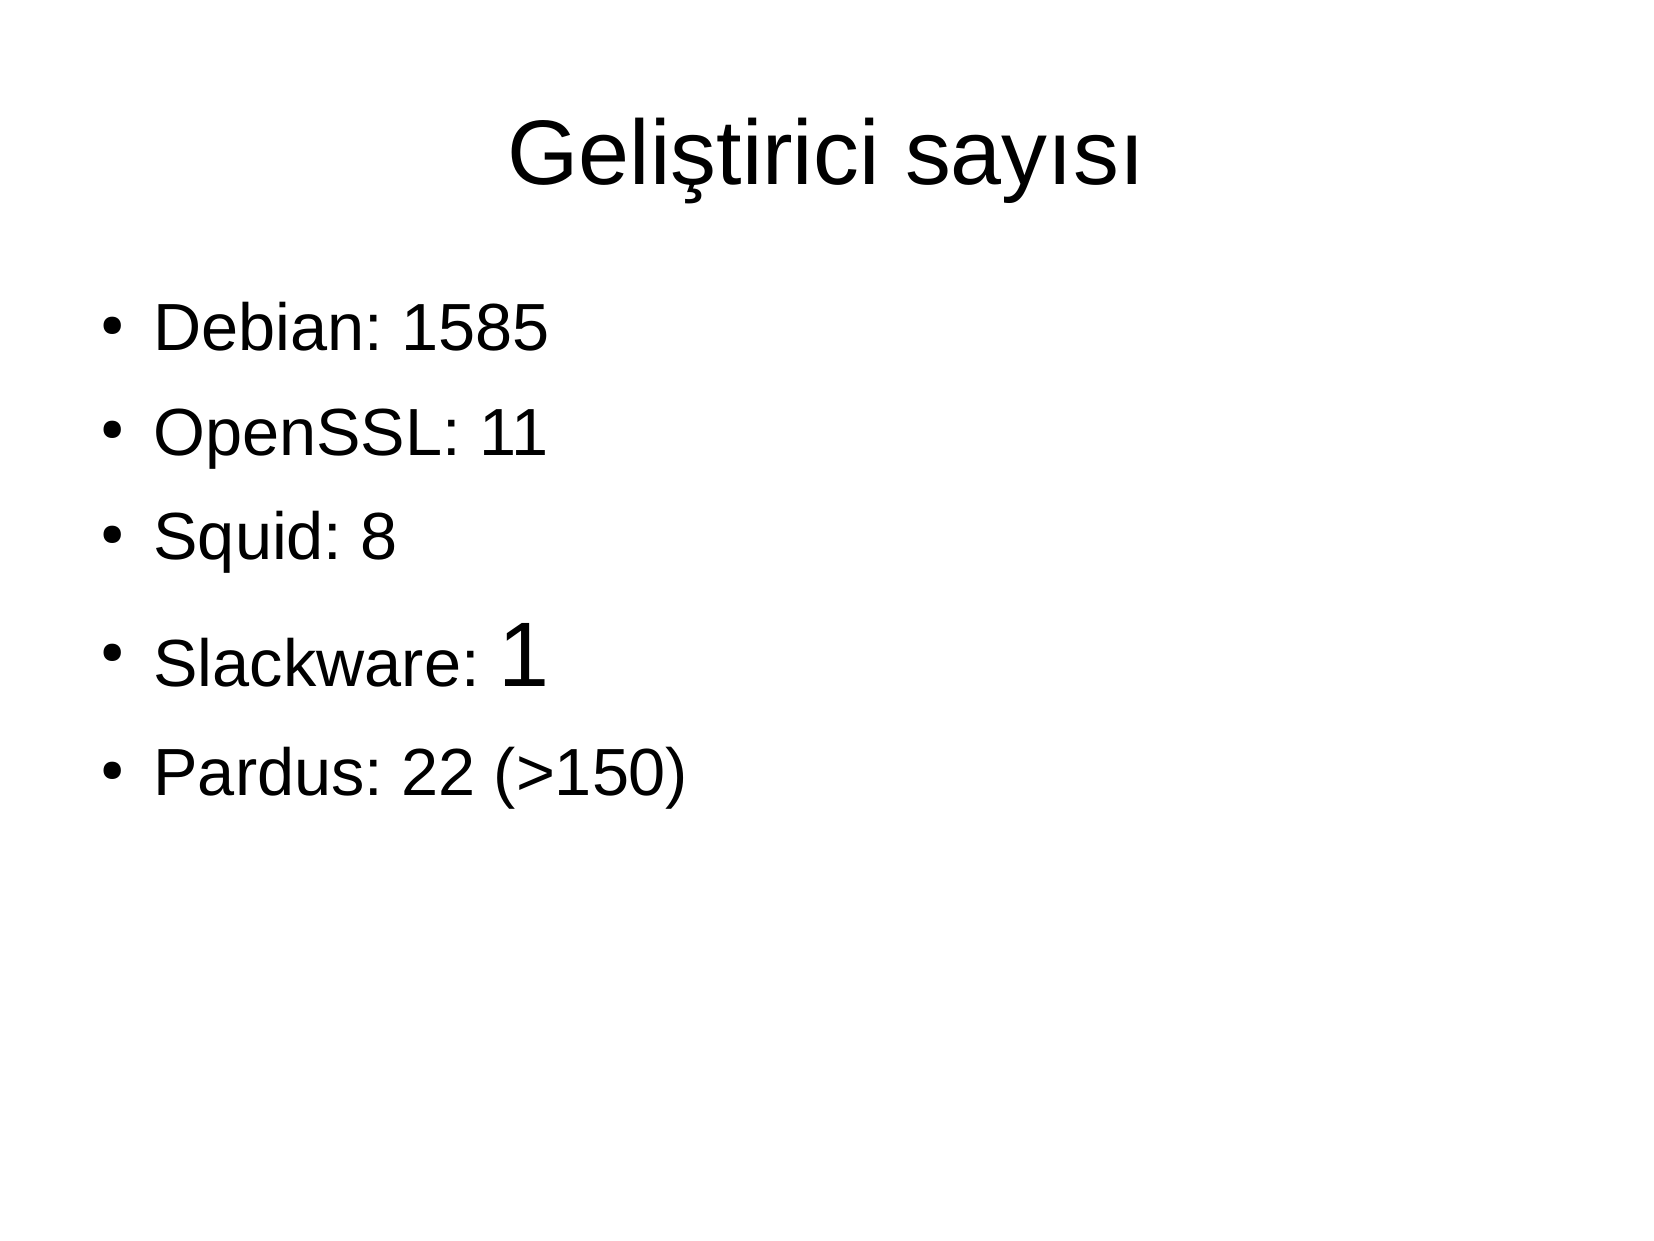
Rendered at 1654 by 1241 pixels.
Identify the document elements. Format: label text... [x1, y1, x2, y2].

title Geliştirici sayısı [82, 56, 1571, 250]
list Debian: 1585 OpenSSL: 11 Squid: 8 Slackware: 1 Pardus: 22 (>150) [82, 290, 1571, 1109]
